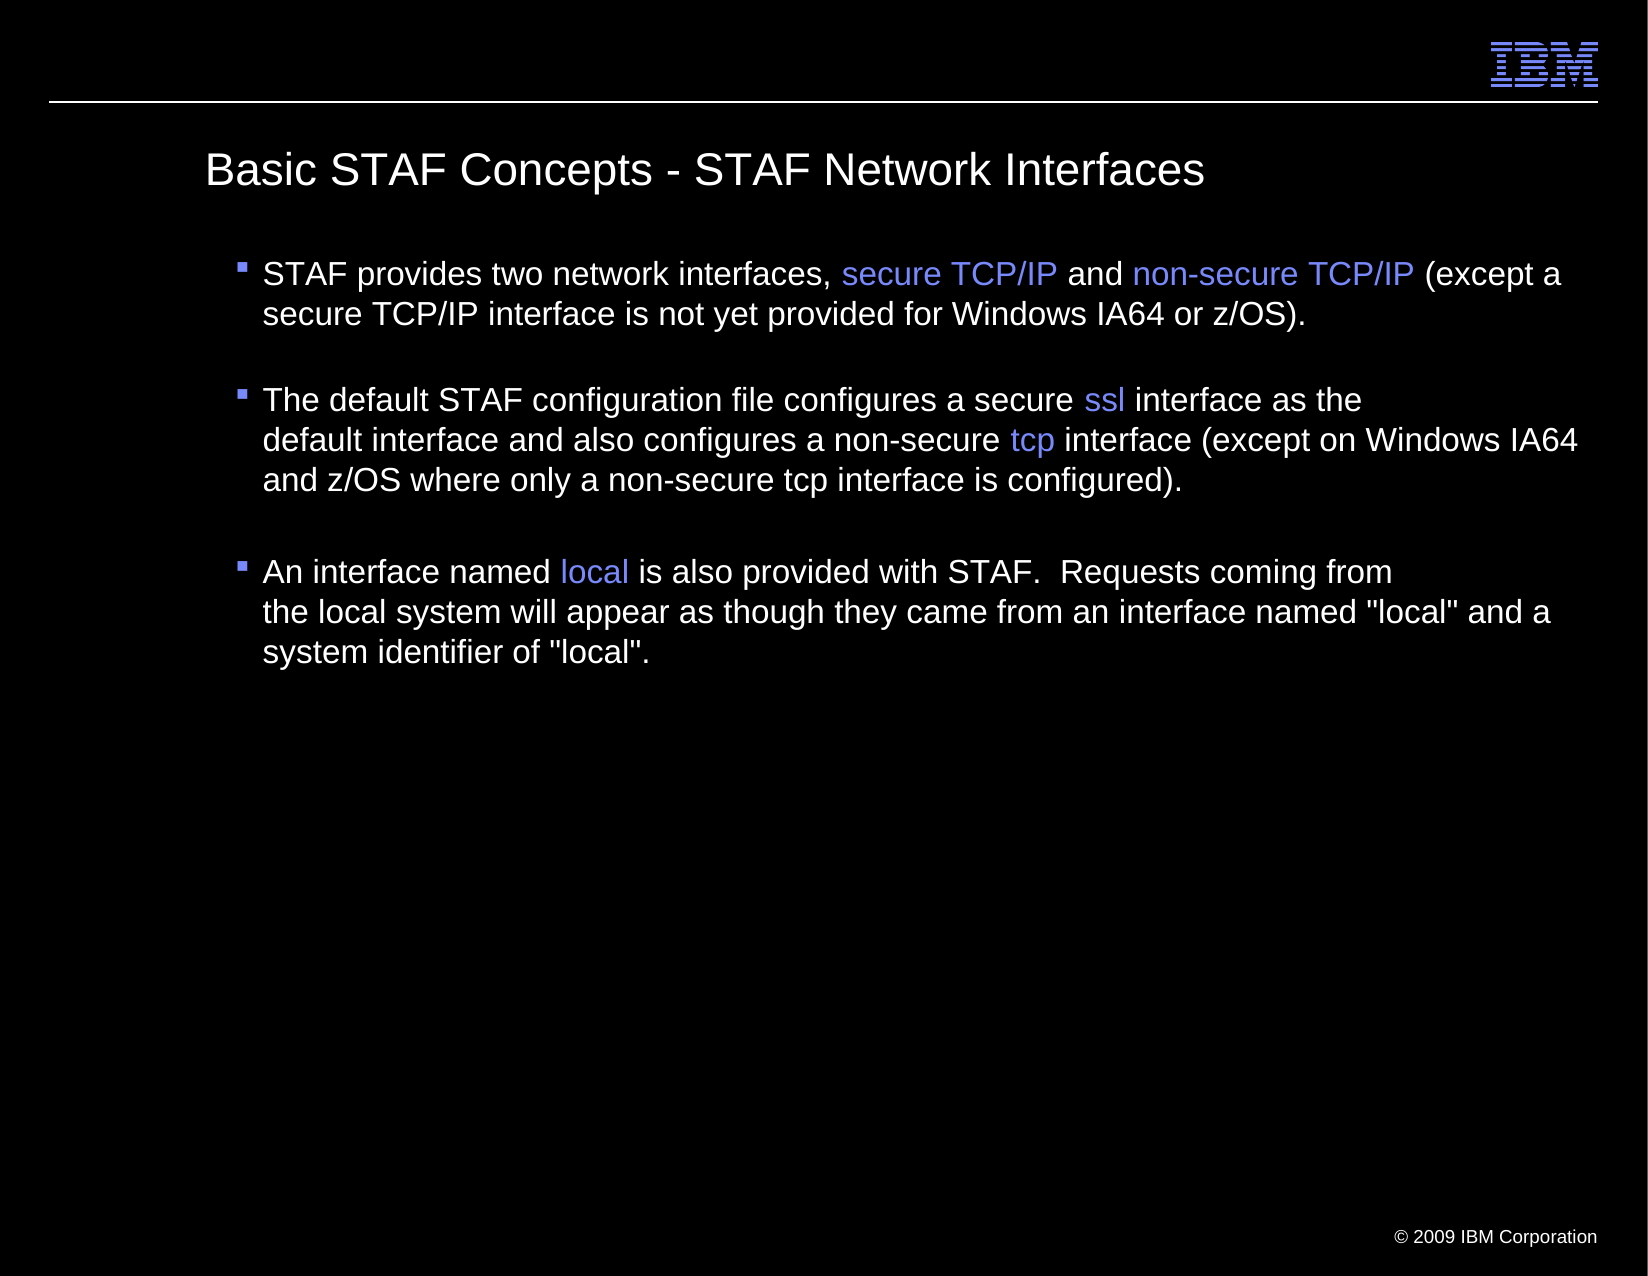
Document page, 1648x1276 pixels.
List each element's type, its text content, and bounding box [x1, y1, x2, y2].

text_box STAF provides two network interfaces, secure TCP/IP and non-secure TCP/IP (except a secure TCP/IP interface is not yet provided for Windows IA64 or z/OS). The default STAF configuration file configures a secure ssl interface as the default interface and also configures a non-secure tcp interface (except on Windows IA64 and z/OS where only a non-secure tcp interface is configured). An interface named local is also provided with STAF. Requests coming from the local system will appear as though they came from an interface named "local" and a system identifier of "local". [235, 252, 1584, 717]
title Basic STAF Concepts - STAF Network Interfaces [188, 137, 1648, 231]
picture [1491, 42, 1598, 87]
